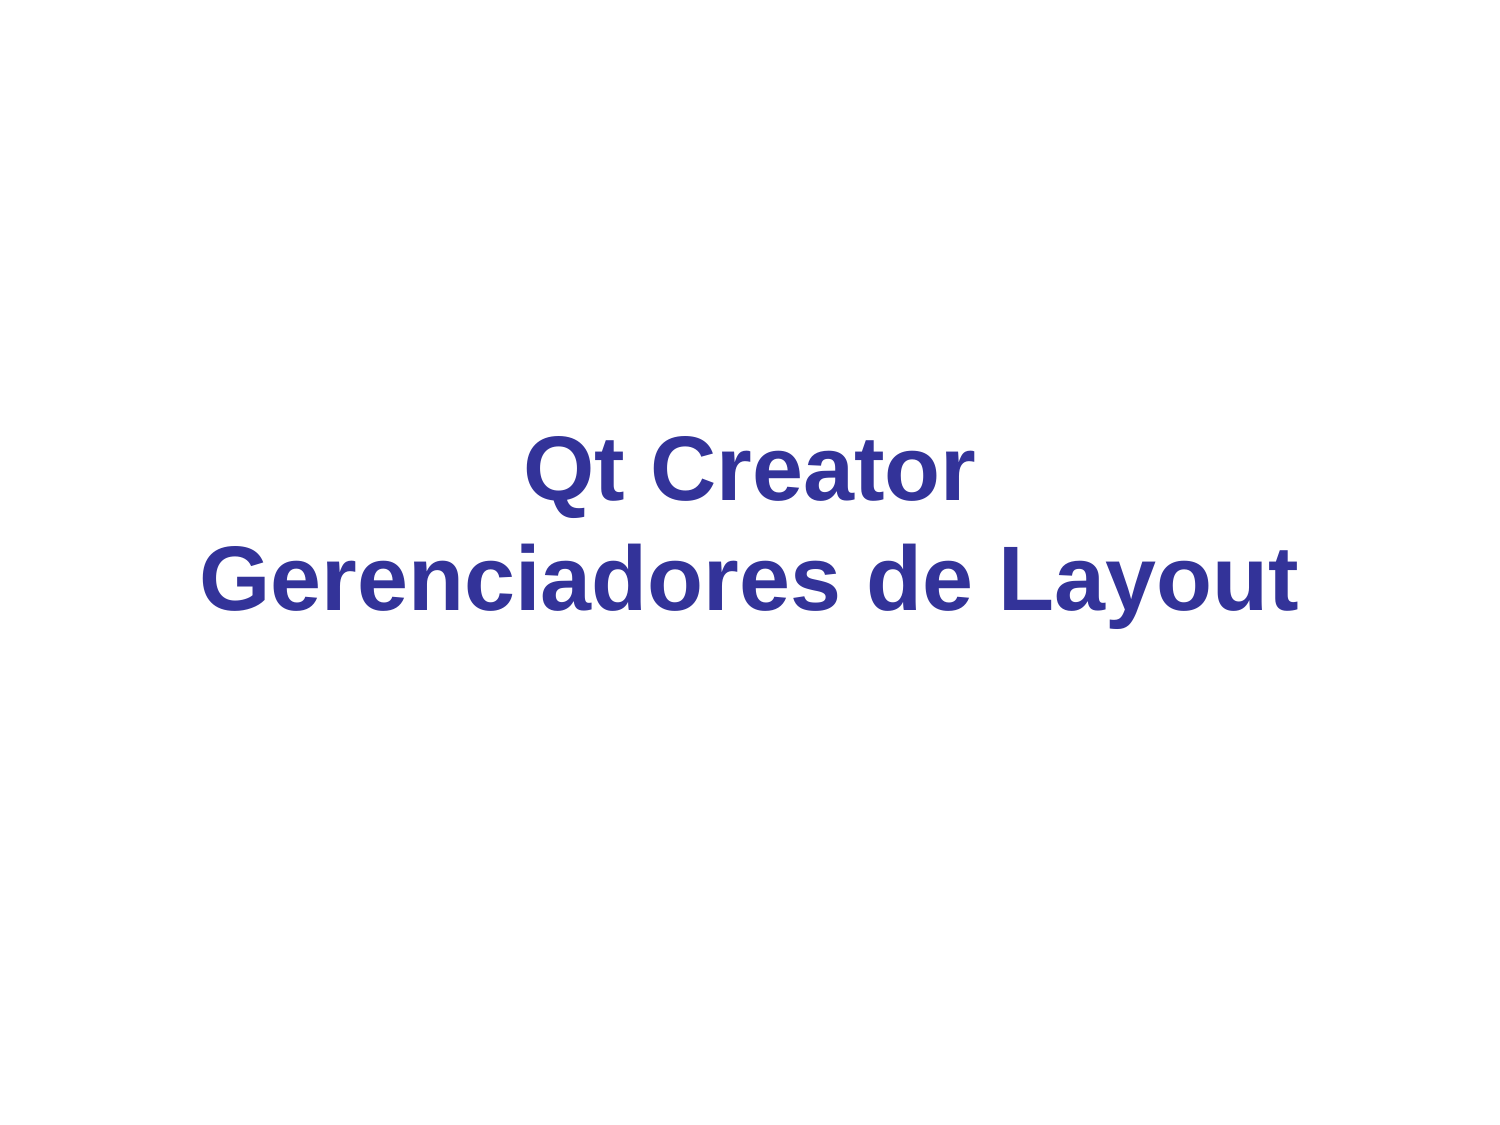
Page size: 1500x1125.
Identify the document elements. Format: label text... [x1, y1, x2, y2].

title Qt Creator Gerenciadores de Layout [53, 427, 1447, 610]
